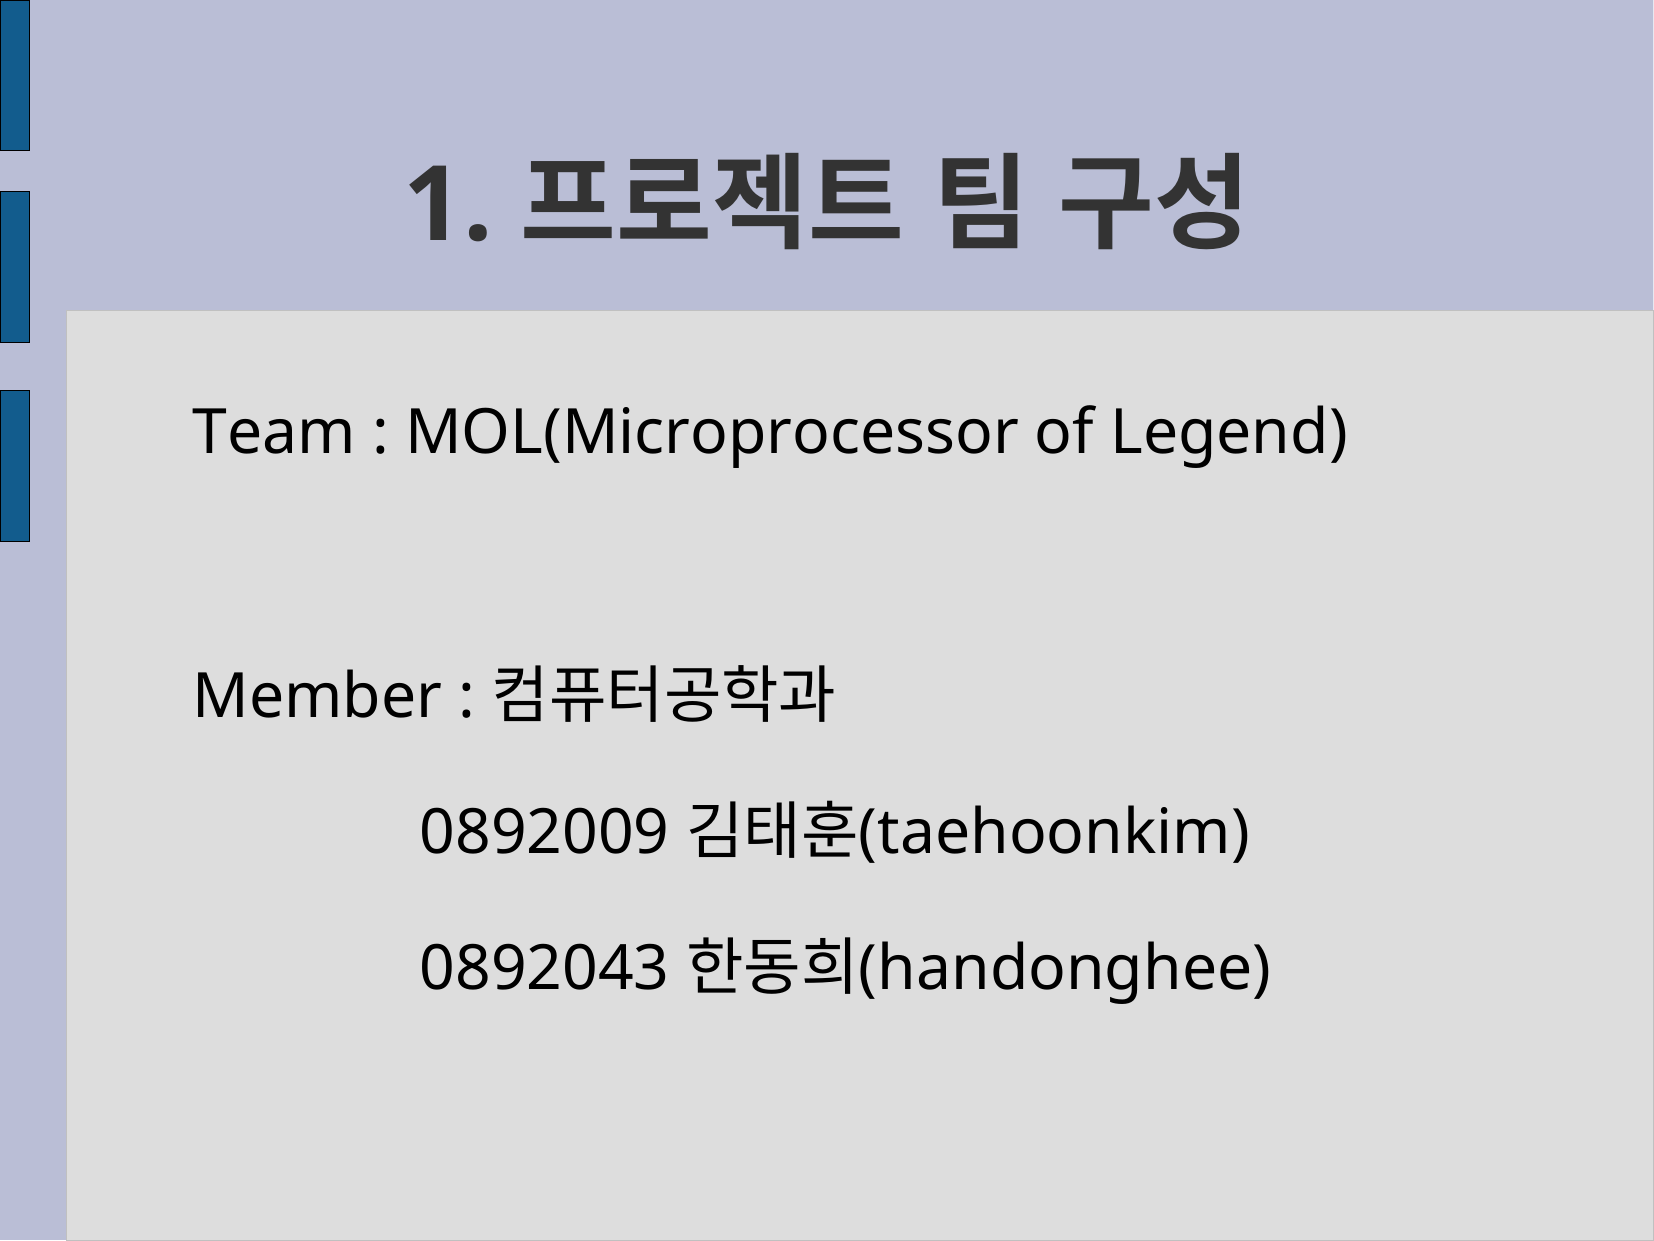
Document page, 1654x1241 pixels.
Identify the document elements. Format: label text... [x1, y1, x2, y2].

list Team : MOL(Microprocessor of Legend) Member : 컴퓨터공학과 0892009 김태훈(taehoonkim) 0892043 한동희(handonghee) [121, 344, 1534, 1127]
title 1. 프로젝트 팀 구성 [121, 91, 1534, 299]
